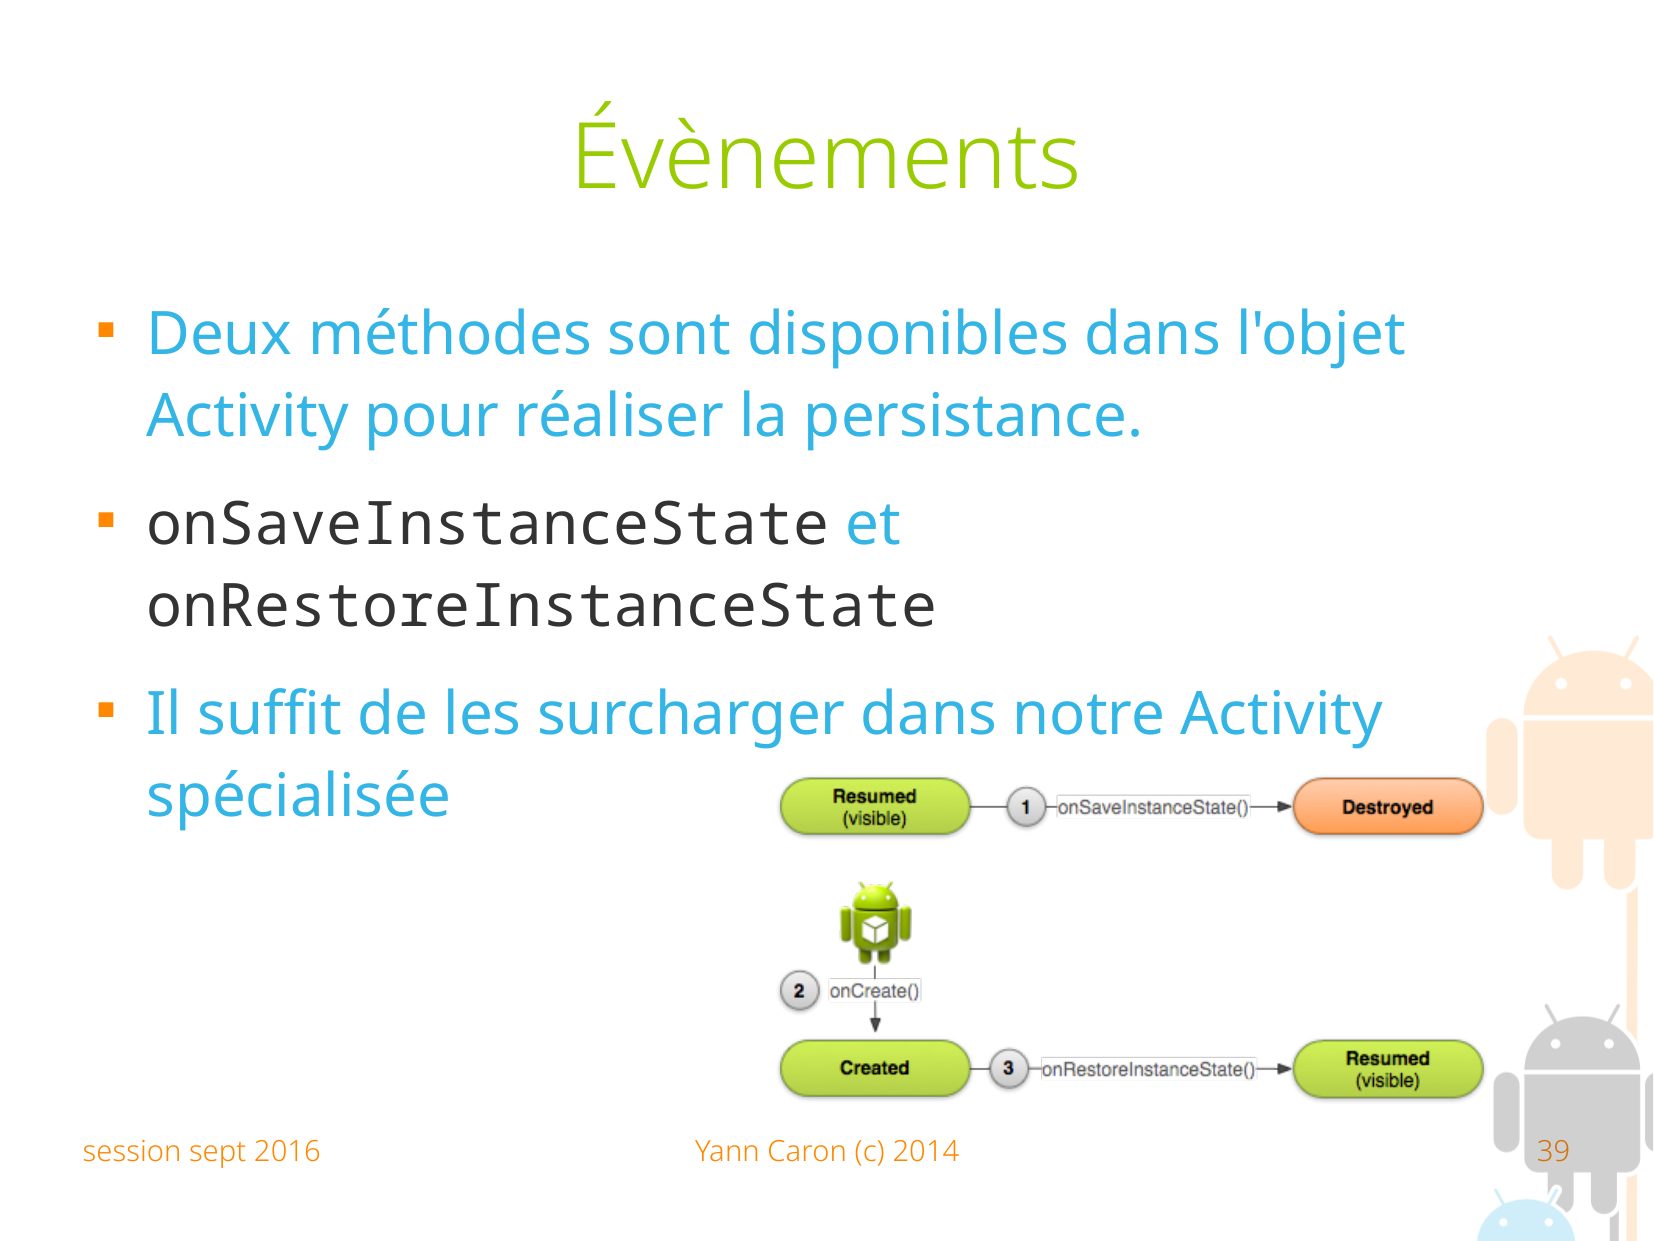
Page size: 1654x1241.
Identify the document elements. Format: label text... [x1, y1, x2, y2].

list Deux méthodes sont disponibles dans l'objet Activity pour réaliser la persistance. onSaveInstanceState et onRestoreInstanceState Il suffit de les surcharger dans notre Activity spécialisée [82, 290, 1571, 841]
title Évènements [82, 49, 1571, 257]
picture [240, 423, 1654, 1241]
